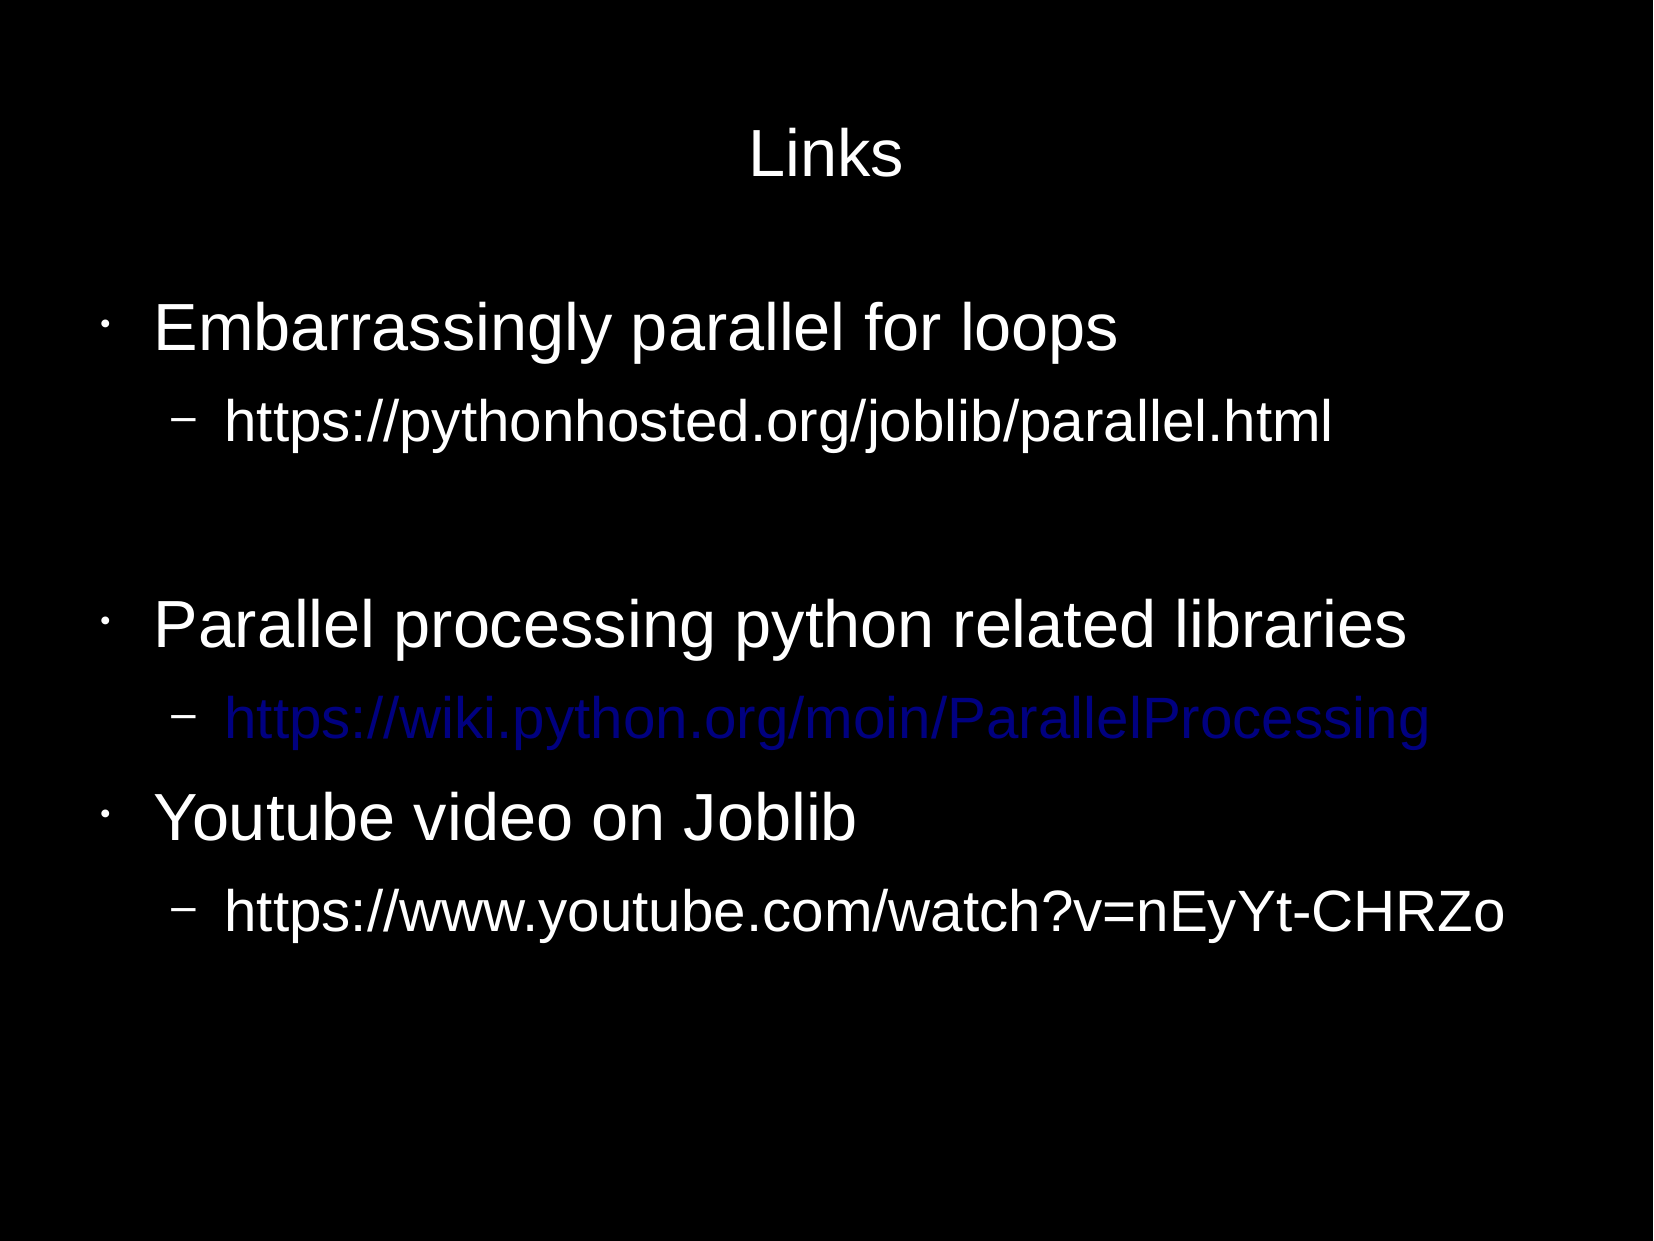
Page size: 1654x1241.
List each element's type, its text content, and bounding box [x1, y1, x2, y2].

list Embarrassingly parallel for loops https://pythonhosted.org/joblib/parallel.html Parallel processing python related libraries https://wiki.python.org/moin/ParallelProcessing Youtube video on Joblib https://www.youtube.com/watch?v=nEyYt-CHRZo [82, 290, 1571, 1010]
title Links [82, 49, 1571, 257]
